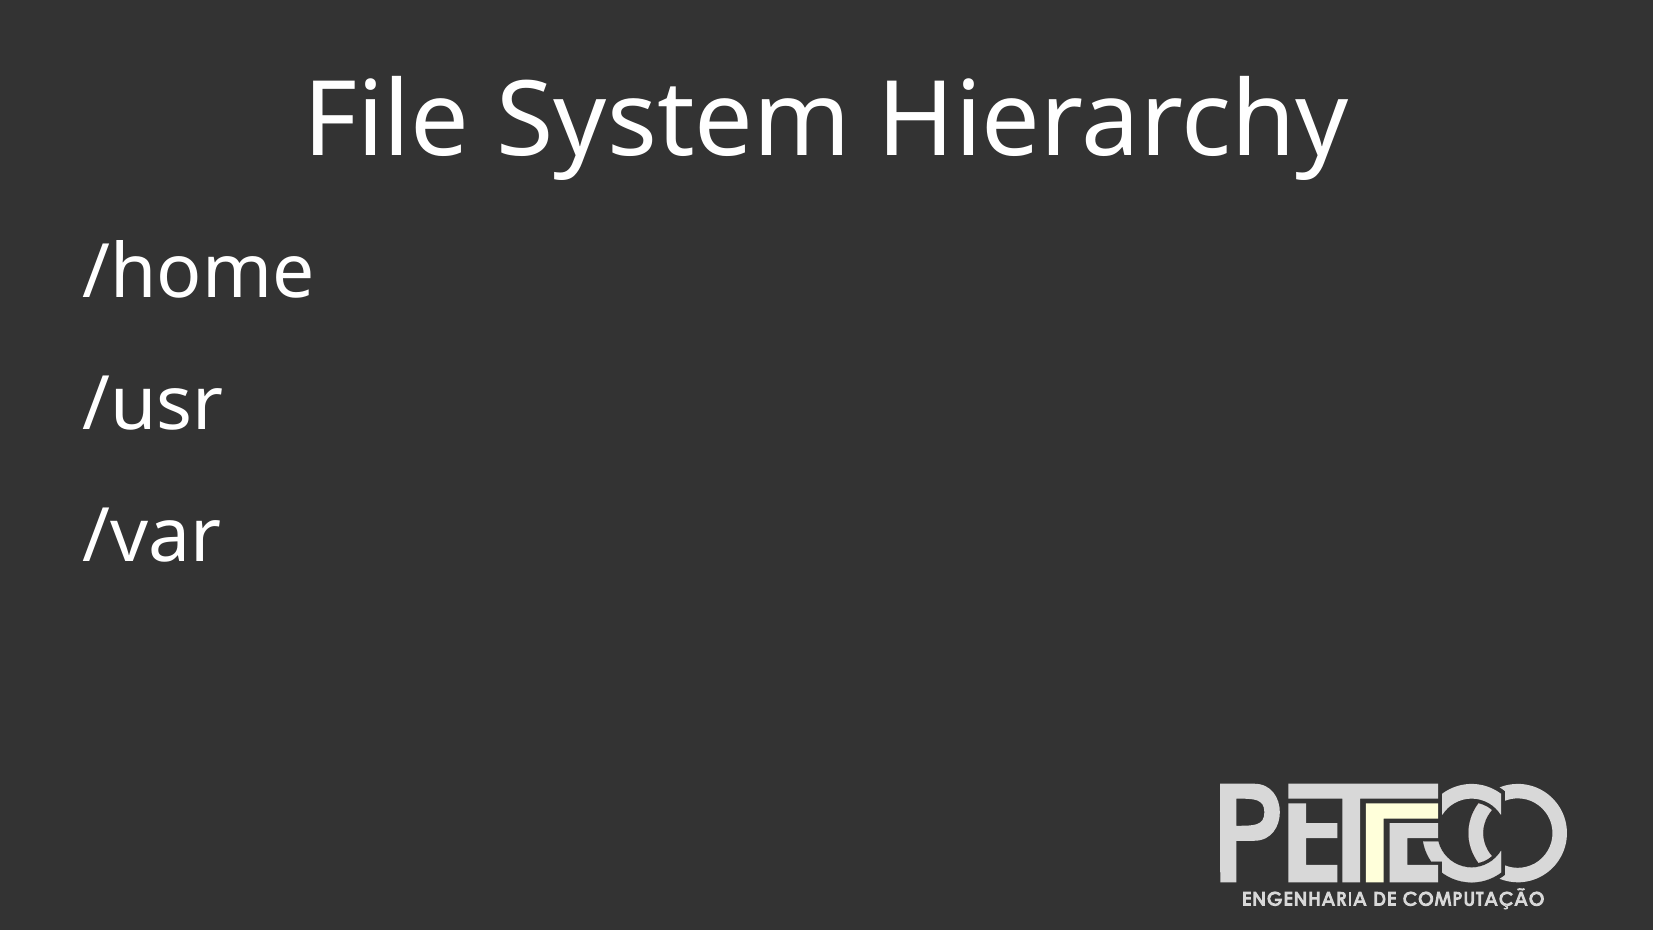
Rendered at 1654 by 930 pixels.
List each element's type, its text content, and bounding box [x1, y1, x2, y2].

title File System Hierarchy [82, 37, 1571, 193]
list /home /usr /var [82, 217, 1571, 757]
